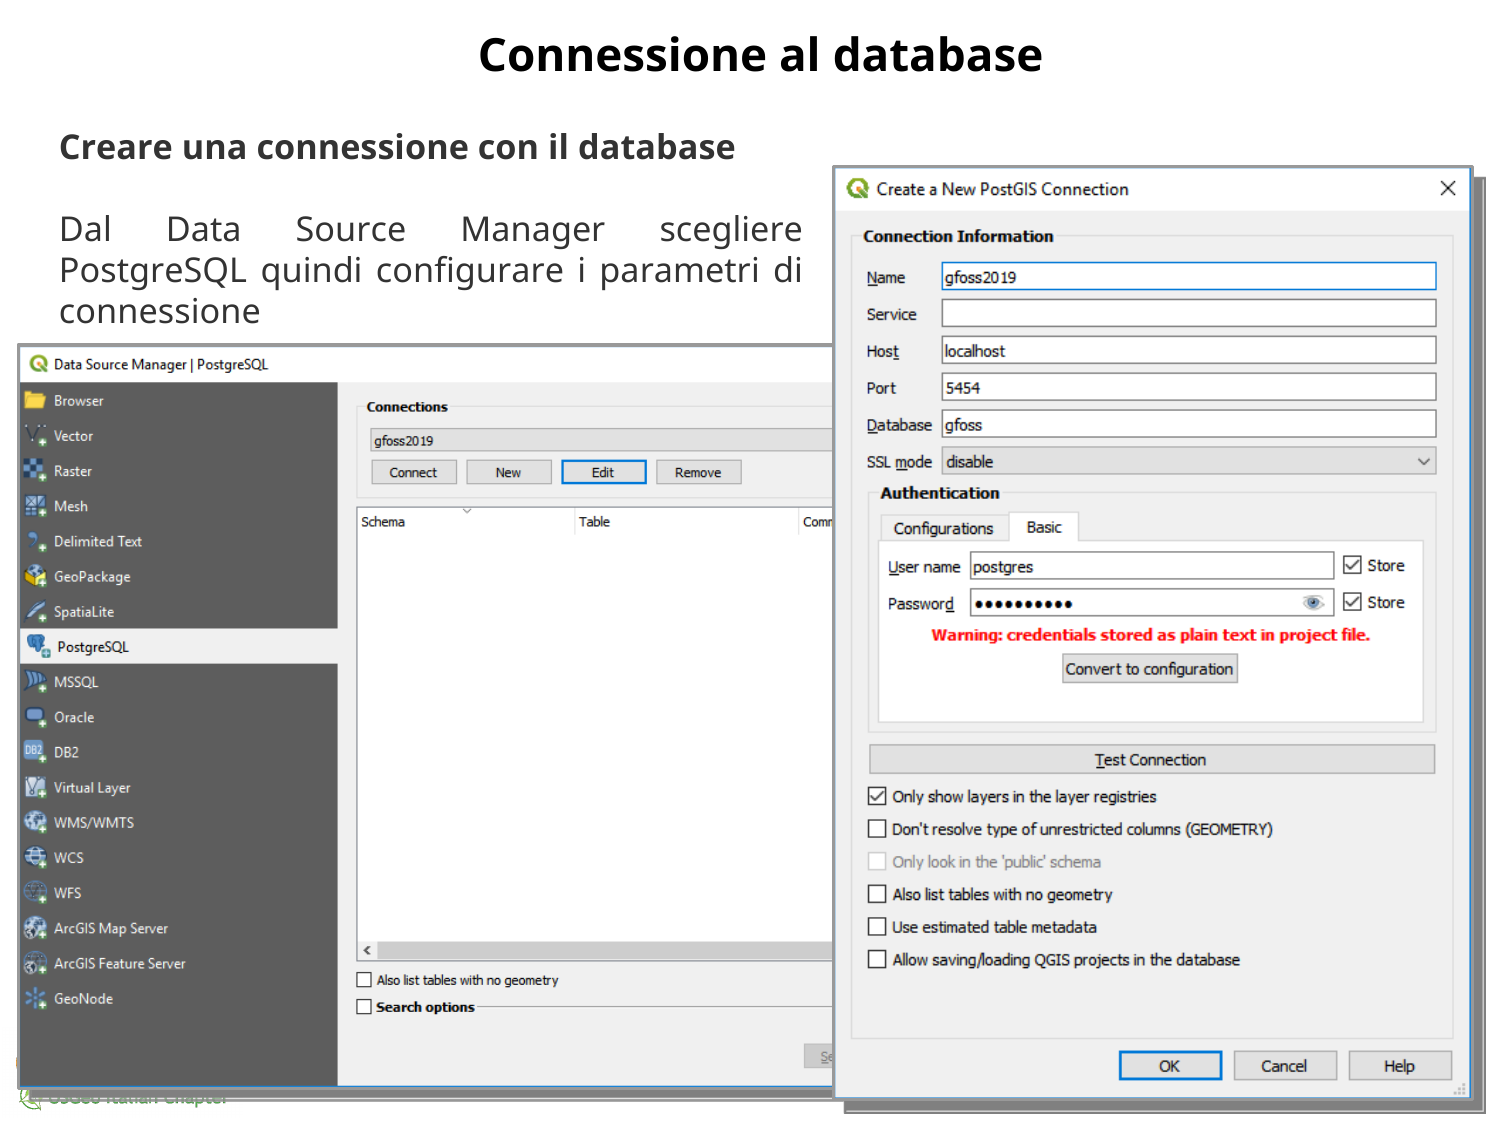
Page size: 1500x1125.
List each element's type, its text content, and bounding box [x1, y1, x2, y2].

picture [2, 1027, 243, 1118]
text_box Creare una connessione con il database Dal Data Source Manager scegliere PostgreSQL quindi configurare i parametri di connessione [0, 118, 863, 996]
title Connessione al database [21, 26, 1500, 82]
picture [19, 346, 832, 1087]
picture [834, 168, 1471, 1099]
